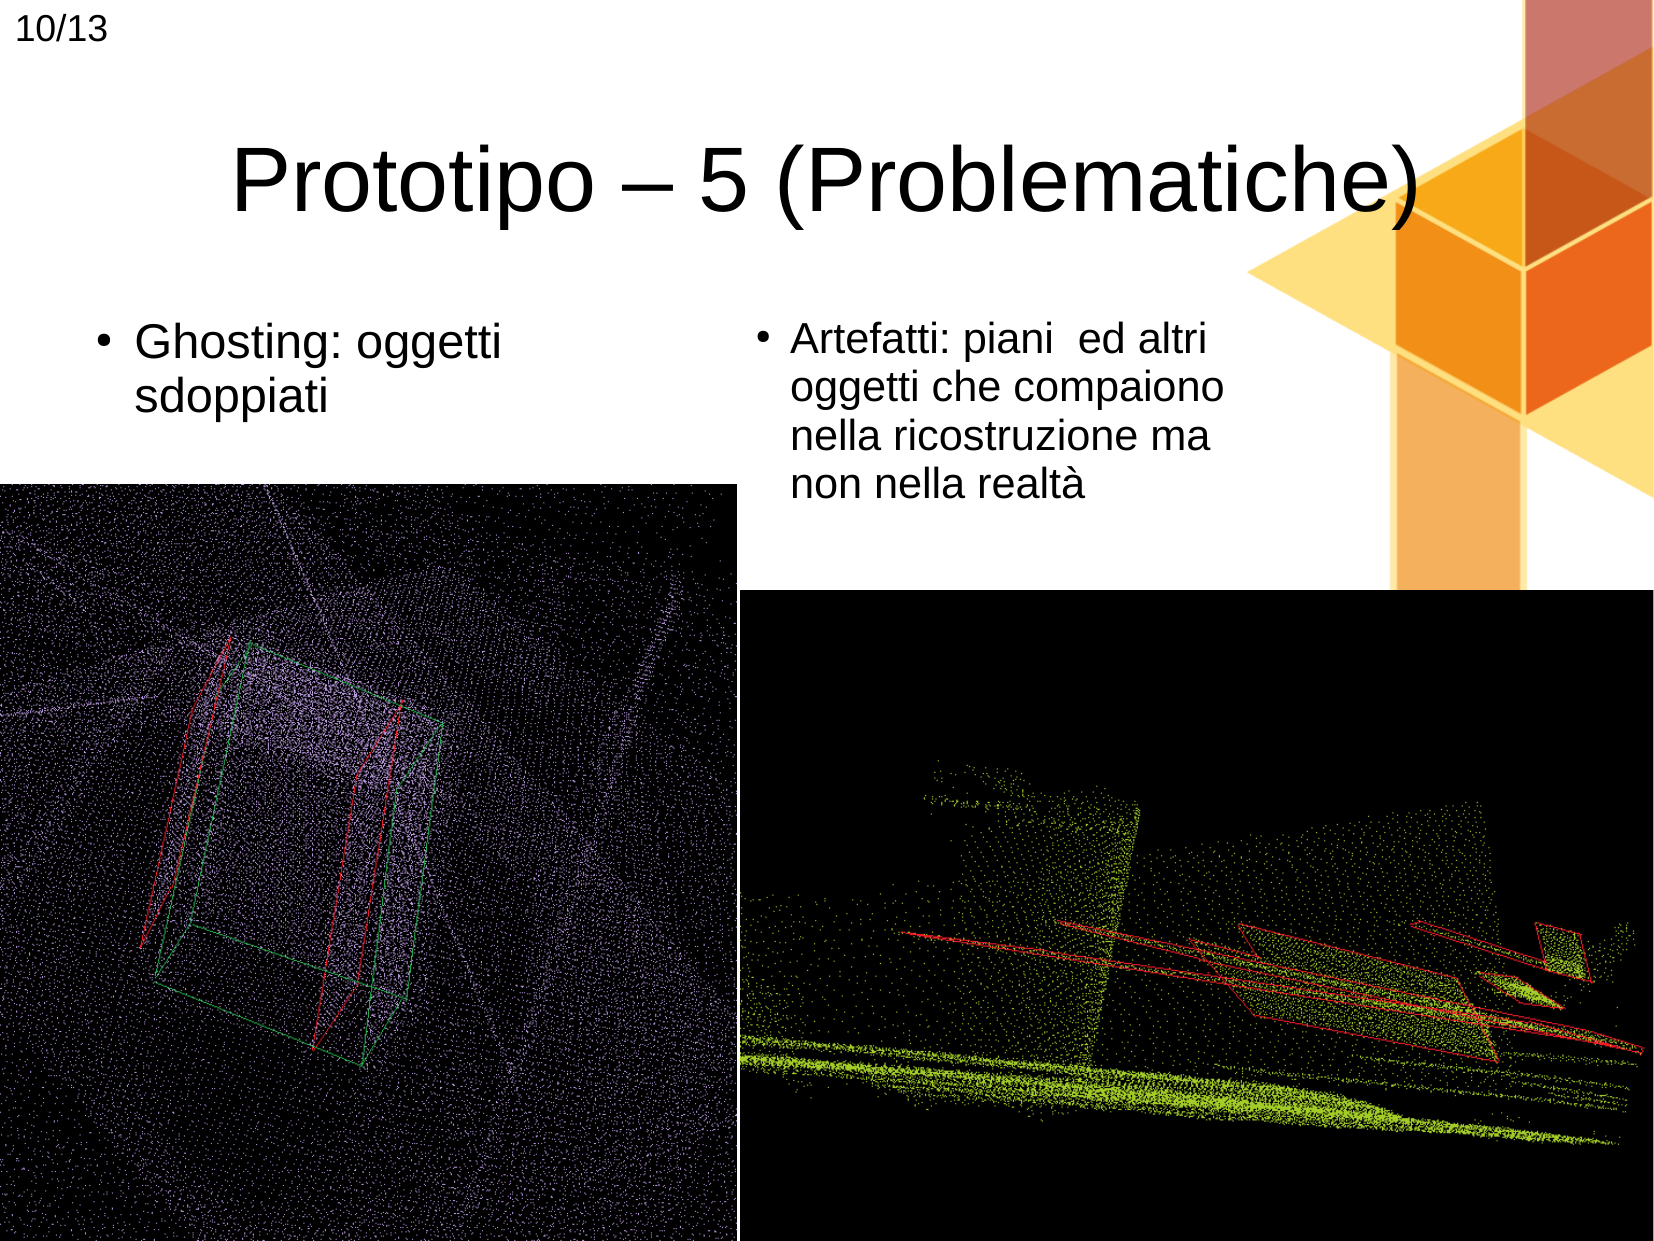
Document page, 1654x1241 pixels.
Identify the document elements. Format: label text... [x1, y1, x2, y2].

picture [0, 0, 1654, 1241]
list Artefatti: piani ed altri oggetti che compaiono nella ricostruzione ma non nella realtà [744, 313, 1229, 520]
list Ghosting: oggetti sdoppiati [82, 313, 508, 426]
title Prototipo – 5 (Problematiche) [82, 76, 1571, 284]
text_box 10/13 [0, 0, 142, 99]
